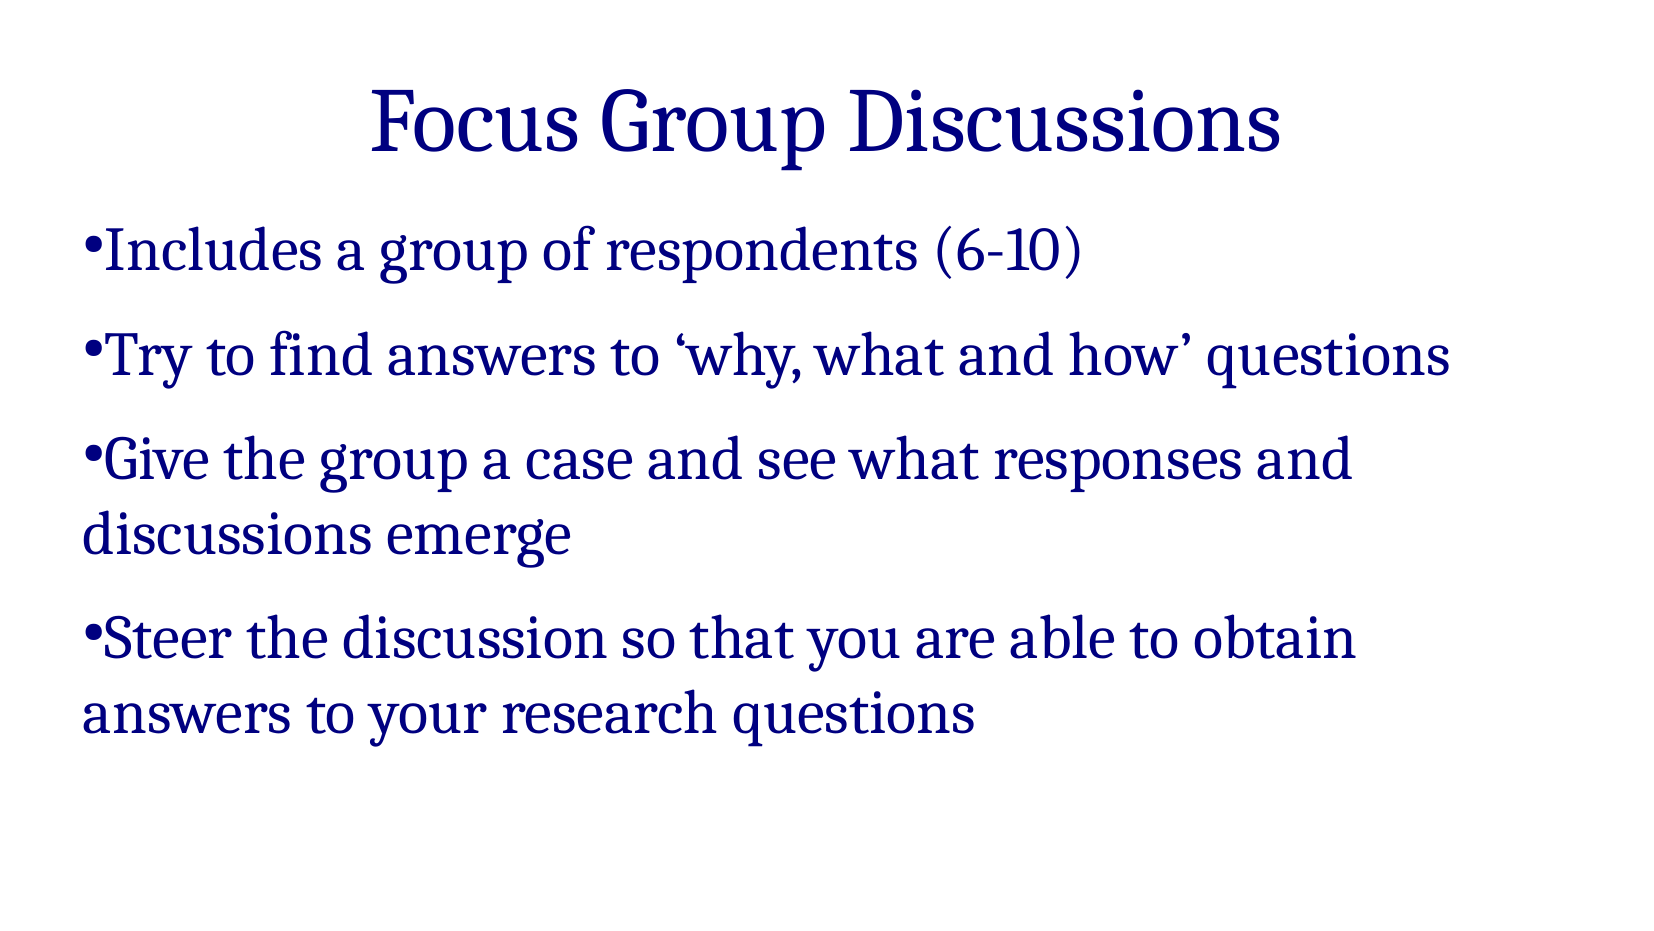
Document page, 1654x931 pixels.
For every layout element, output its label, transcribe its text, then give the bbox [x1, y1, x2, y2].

title Focus Group Discussions [82, 37, 1571, 193]
list Includes a group of respondents (6-10) Try to find answers to ‘why, what and how’ questions Give the group a case and see what responses and discussions emerge Steer the discussion so that you are able to obtain answers to your research questions [82, 208, 1571, 748]
